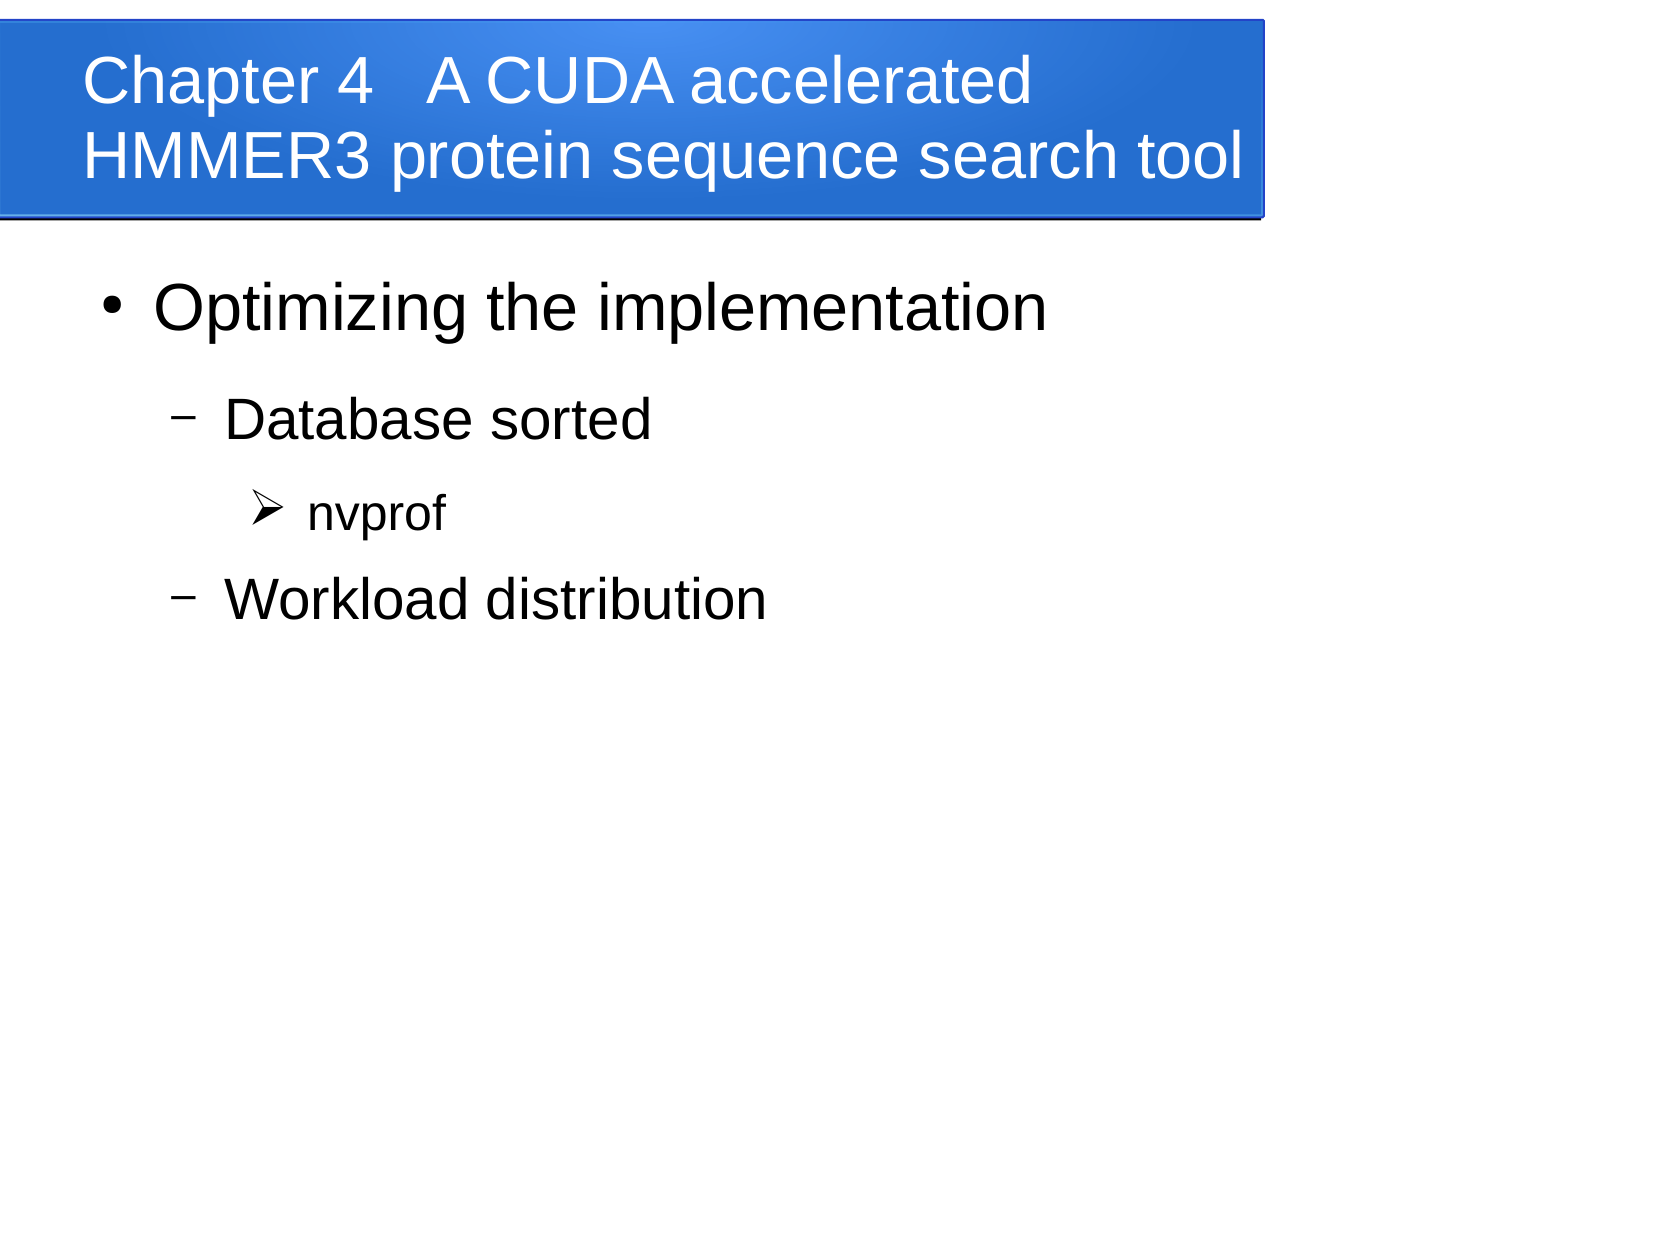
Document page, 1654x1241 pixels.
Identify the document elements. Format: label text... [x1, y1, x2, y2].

list Optimizing the implementation Database sorted nvprof Workload distribution [82, 269, 1538, 1201]
title Chapter 4 A CUDA accelerated HMMER3 protein sequence search tool [82, 25, 1250, 211]
